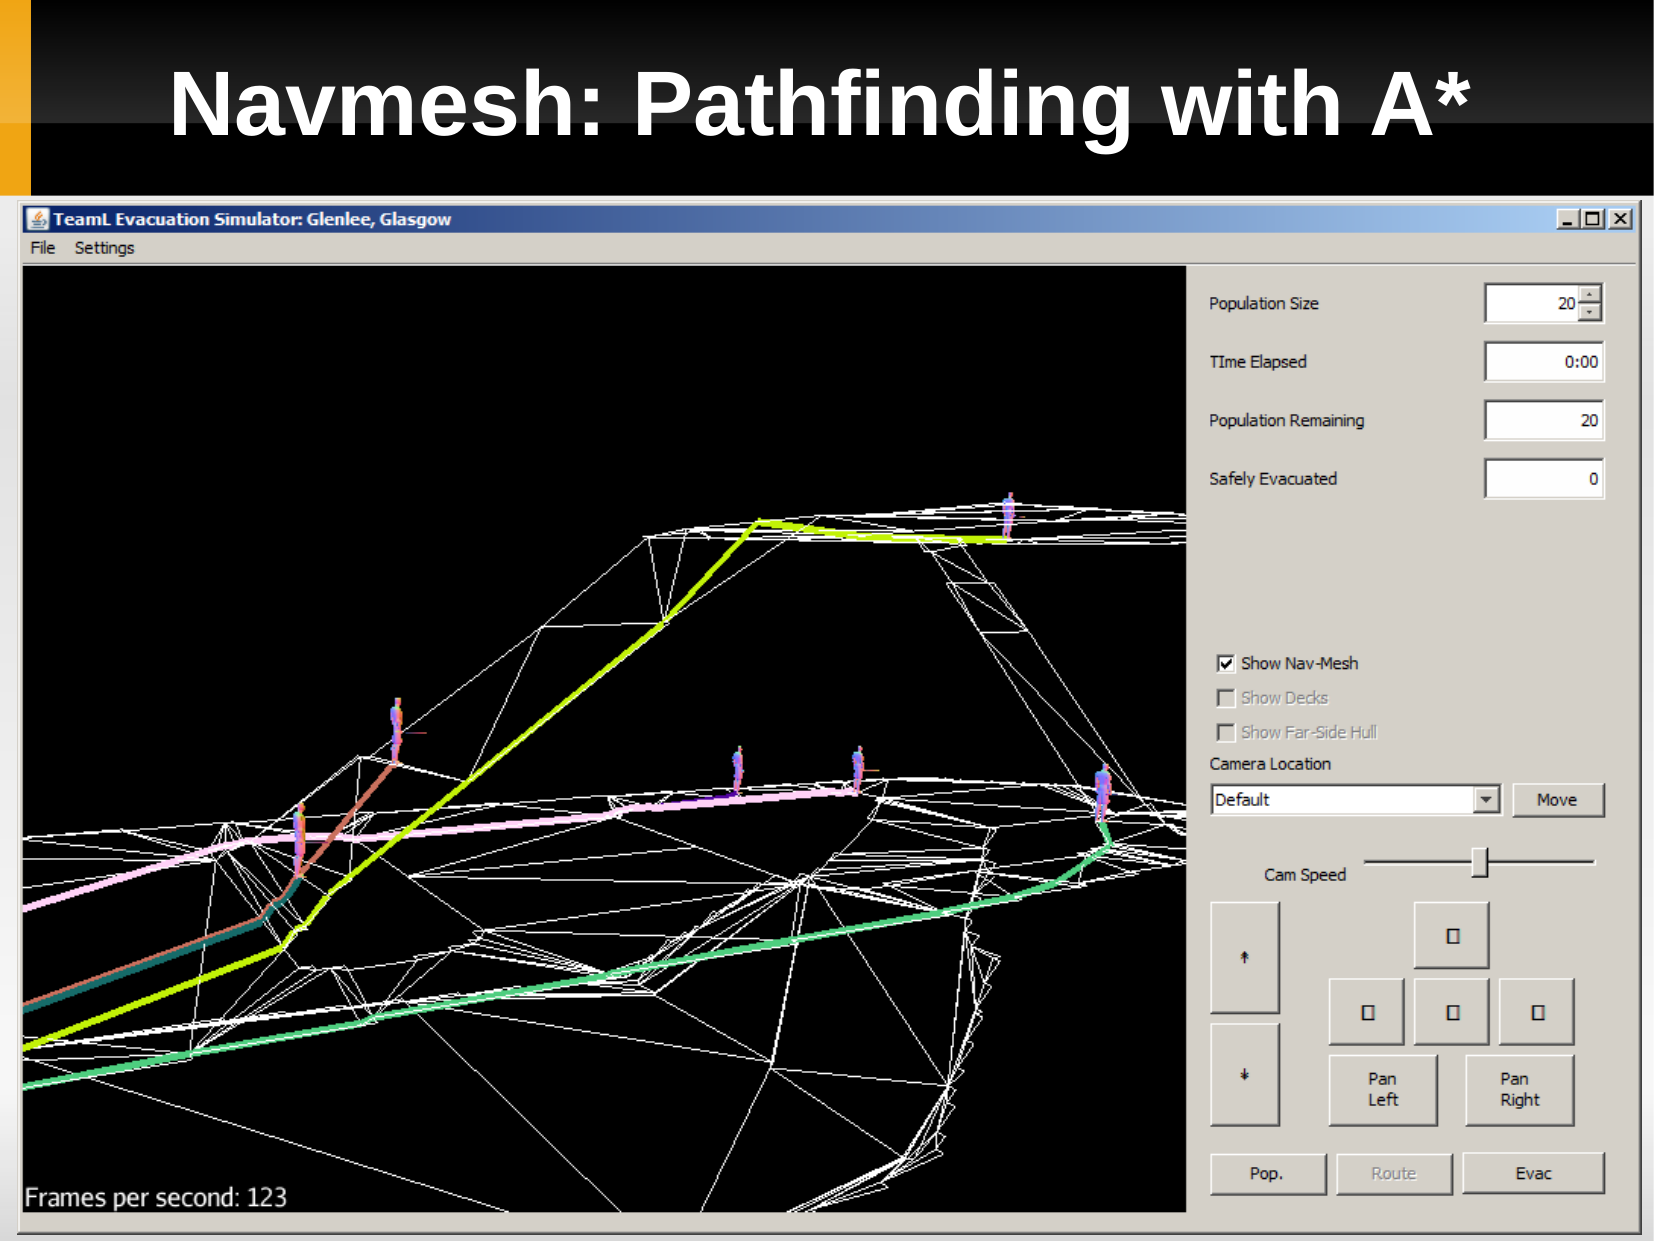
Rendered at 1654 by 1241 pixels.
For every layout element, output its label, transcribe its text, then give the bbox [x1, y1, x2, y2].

title Navmesh: Pathfinding with A* [76, 0, 1565, 200]
picture [0, 0, 1654, 1241]
